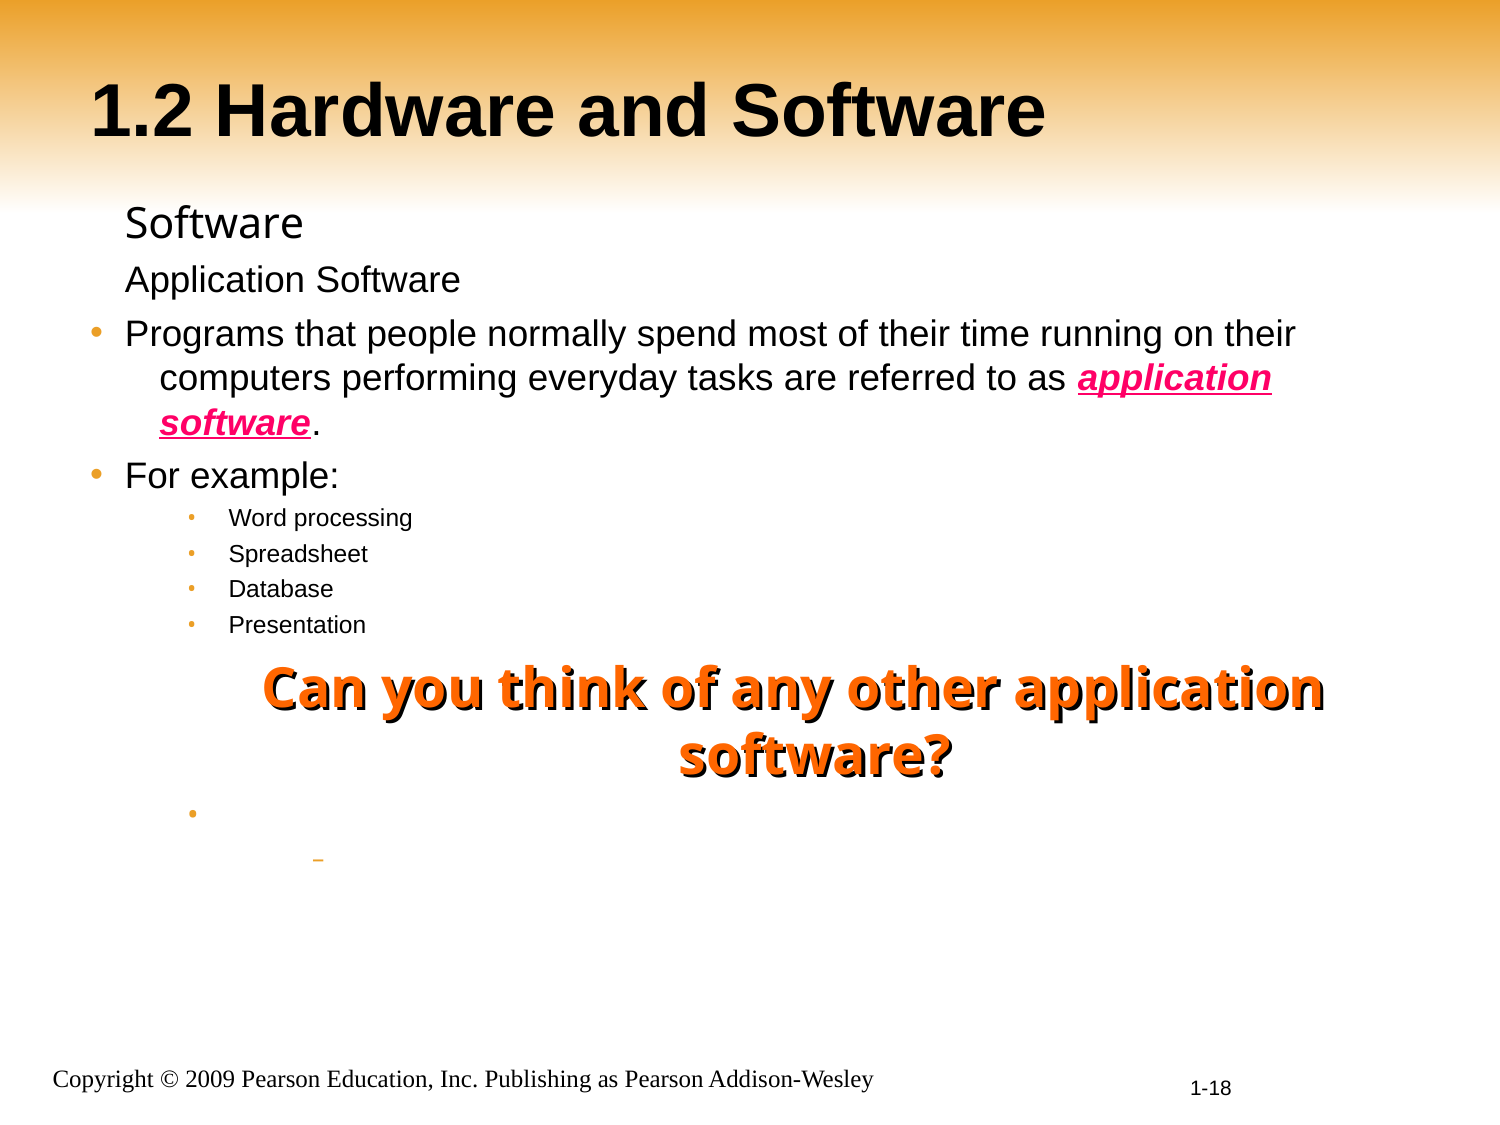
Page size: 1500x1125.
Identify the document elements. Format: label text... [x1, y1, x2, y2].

list Software Application Software Programs that people normally spend most of their time running on their computers performing everyday tasks are referred to as application software. For example: Word processing Spreadsheet Database Presentation Can you think of any other application software? [75, 187, 1375, 801]
text_box 1- [1175, 1049, 1488, 1125]
title 1.2 Hardware and Software [75, 12, 1438, 201]
